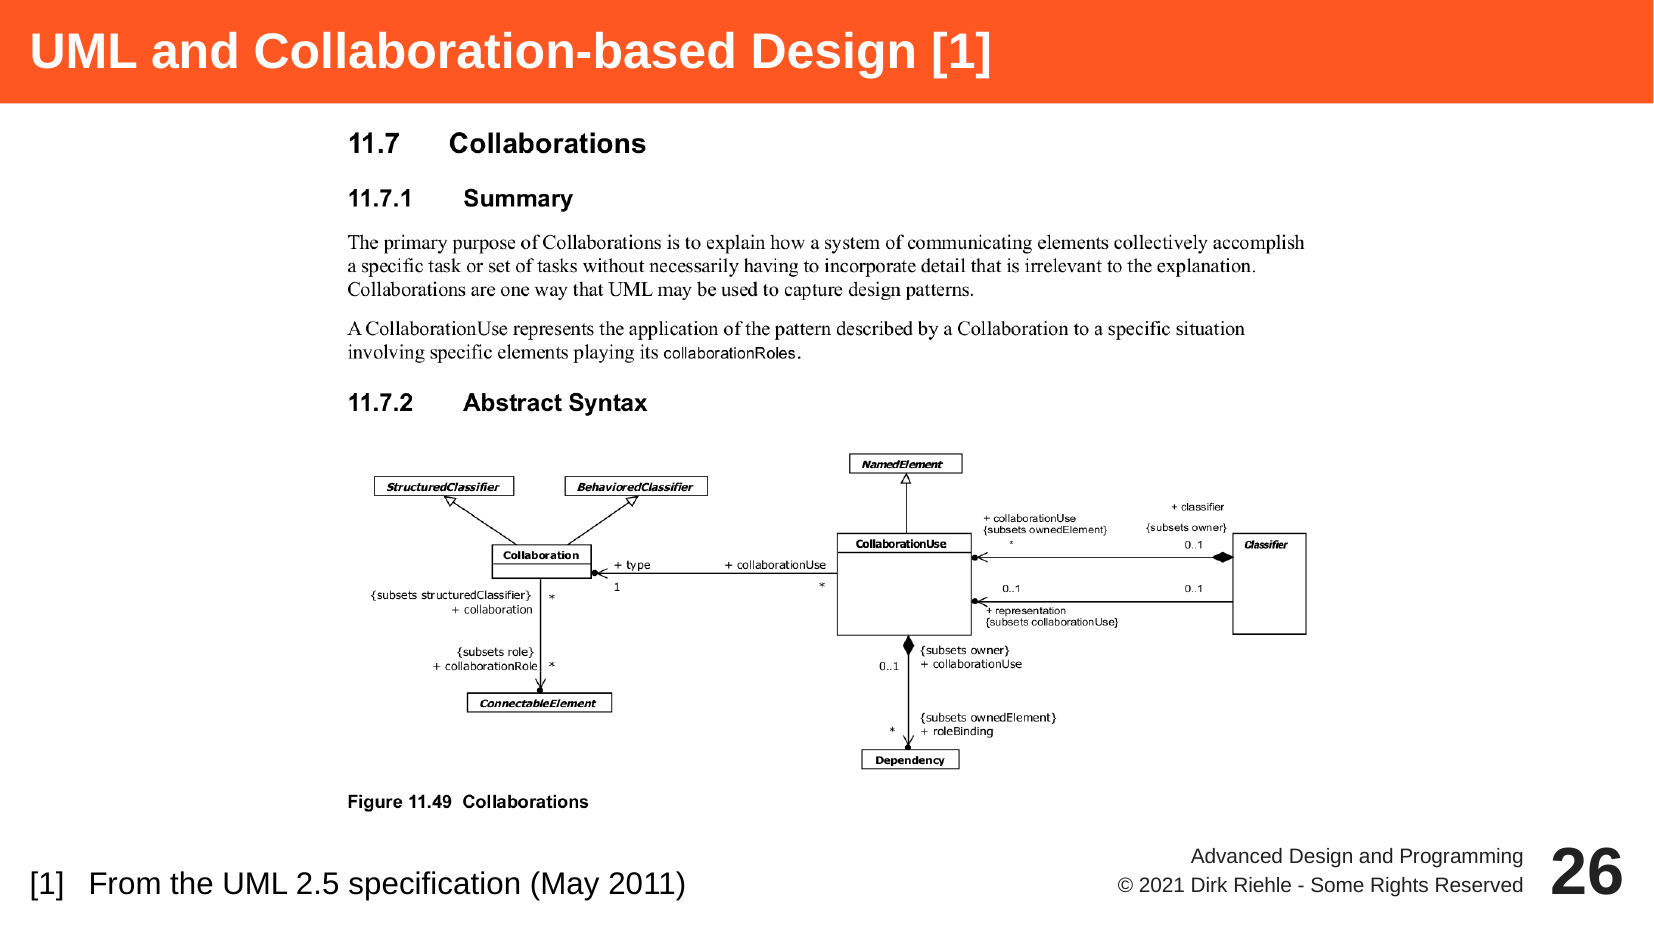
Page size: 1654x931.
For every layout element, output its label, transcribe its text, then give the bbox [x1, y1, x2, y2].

picture [347, 132, 1307, 813]
title UML and Collaboration-based Design [1] [0, 0, 1654, 104]
text_box [1] From the UML 2.5 specification (May 2011) [0, 693, 1182, 931]
